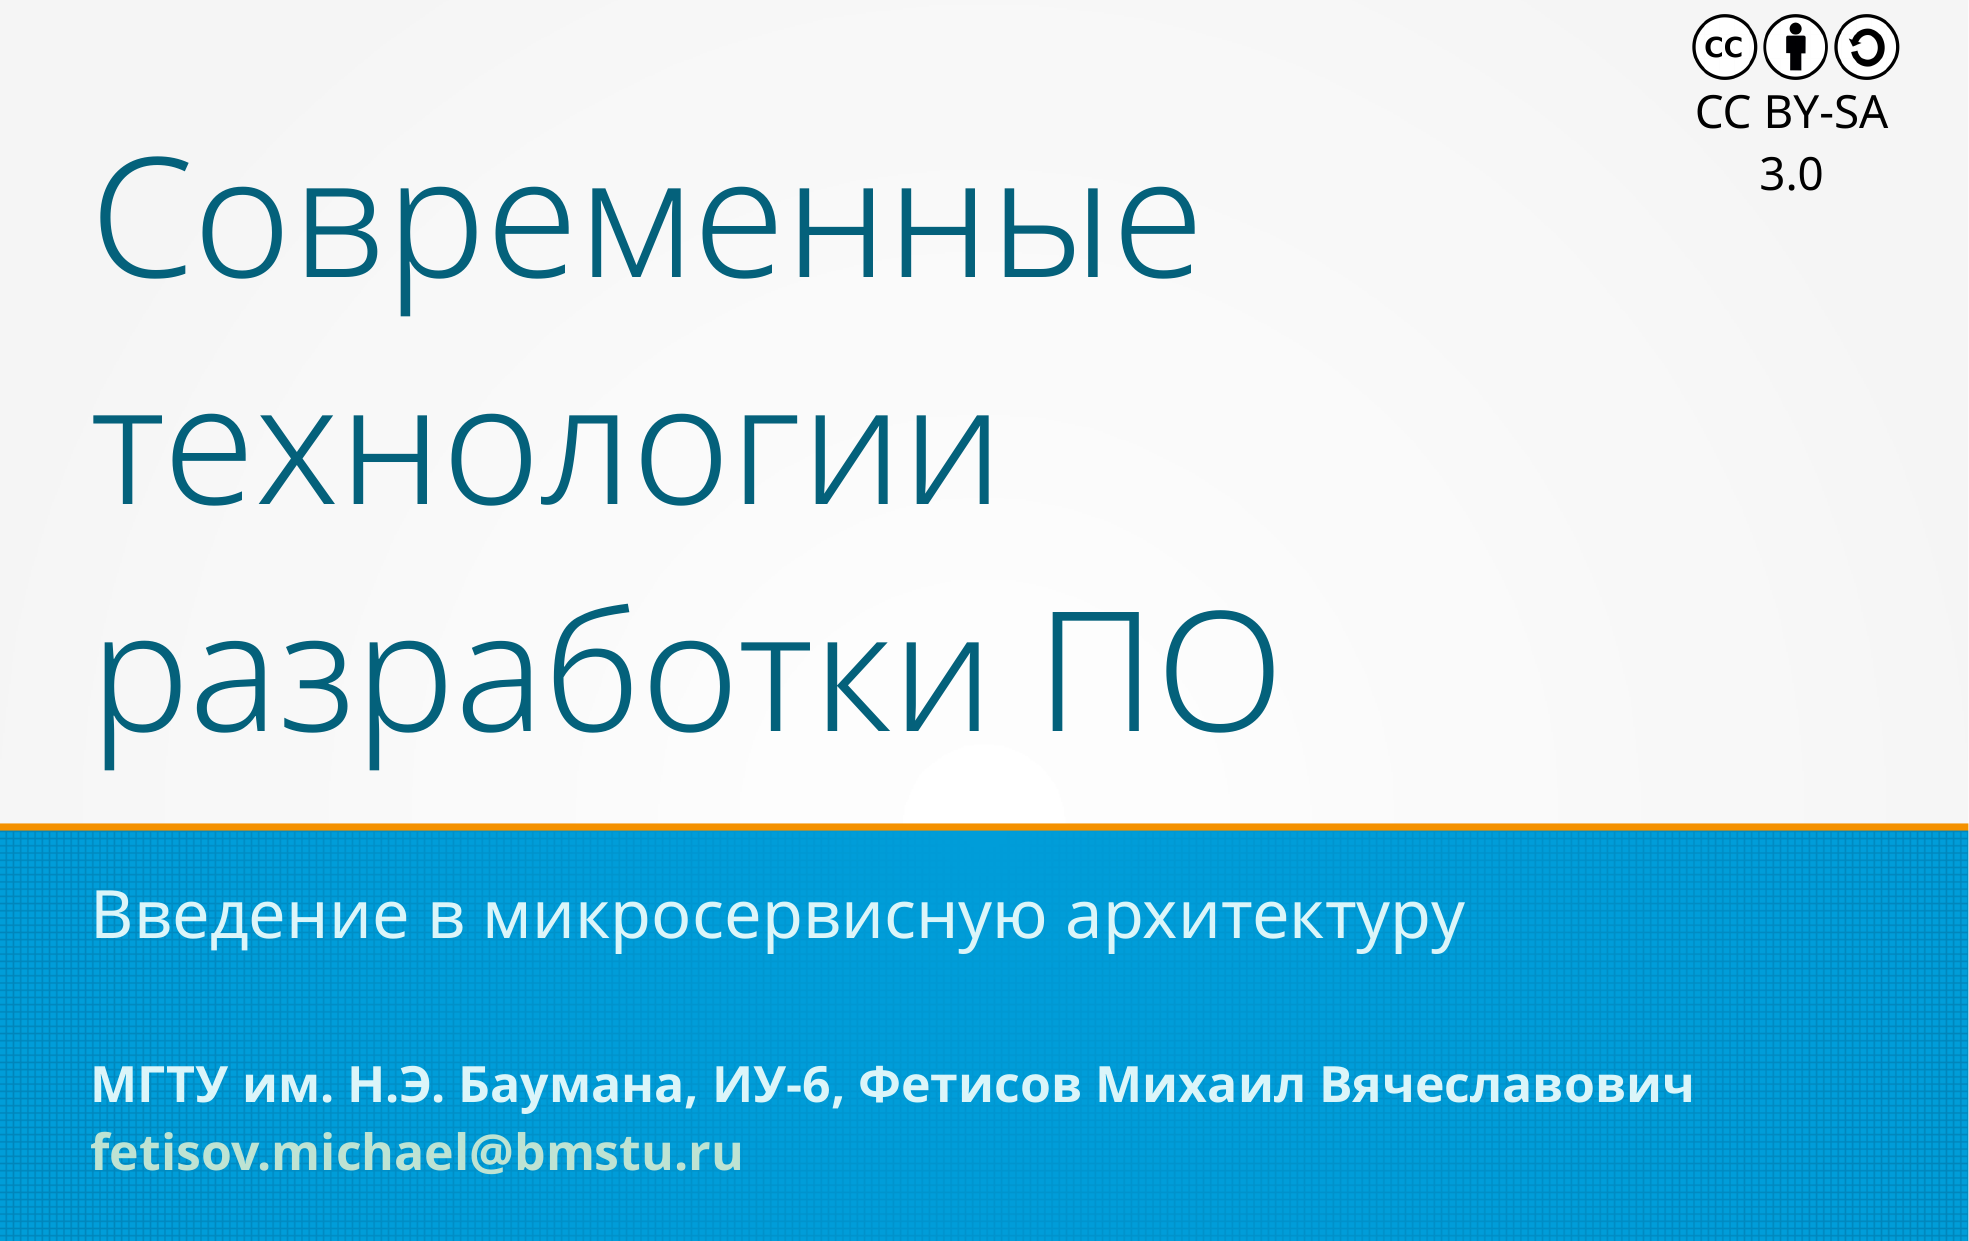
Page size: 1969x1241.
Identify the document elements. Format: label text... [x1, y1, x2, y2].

picture [0, 0, 1969, 830]
text_box CC BY-SA 3.0 [1688, 82, 1937, 201]
title Современные технологии разработки ПО [90, 49, 1862, 781]
subtitle Введение в микросервисную архитектуру МГТУ им. Н.Э. Баумана, ИУ-6, Фетисов Михаил Вячеславович fetisov.michael@bmstu.ru [90, 867, 1969, 1241]
